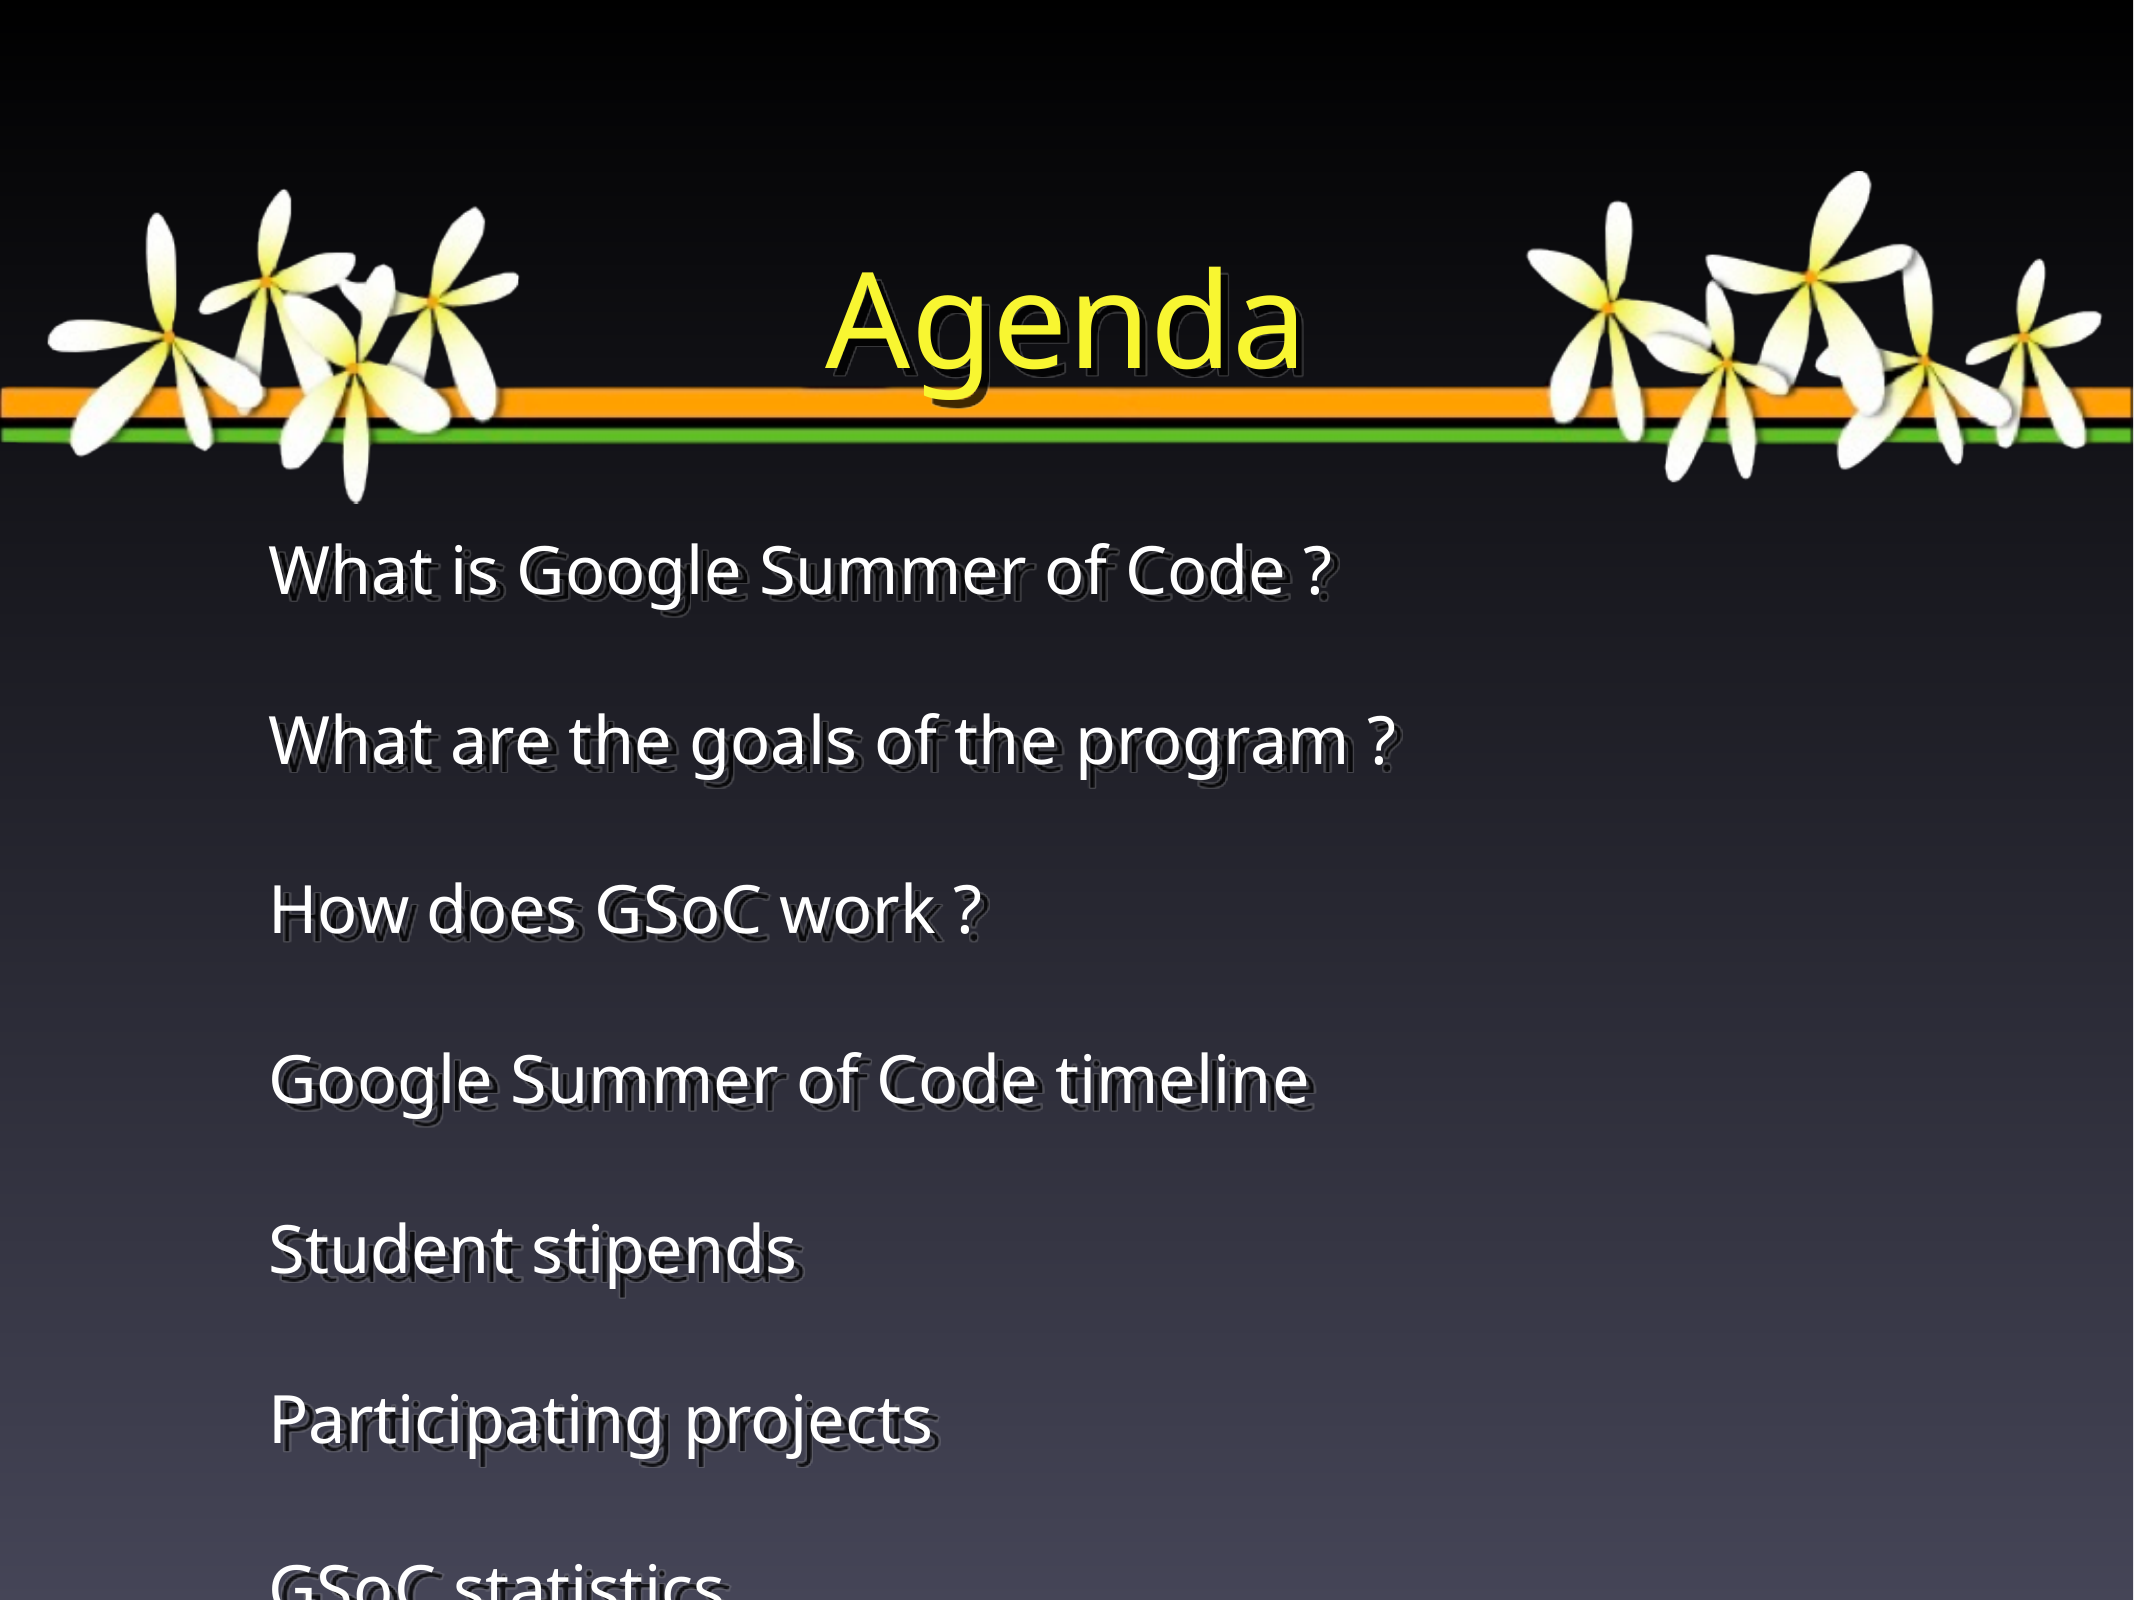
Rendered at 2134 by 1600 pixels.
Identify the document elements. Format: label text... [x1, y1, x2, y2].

picture [1925, 171, 2133, 504]
list What is Google Summer of Code ? What are the goals of the program ? How does GSoC work ? Google Summer of Code timeline Student stipends Participating projects GSoC statistics [208, 517, 1925, 1551]
picture [0, 171, 208, 504]
title Agenda [208, 116, 1925, 517]
